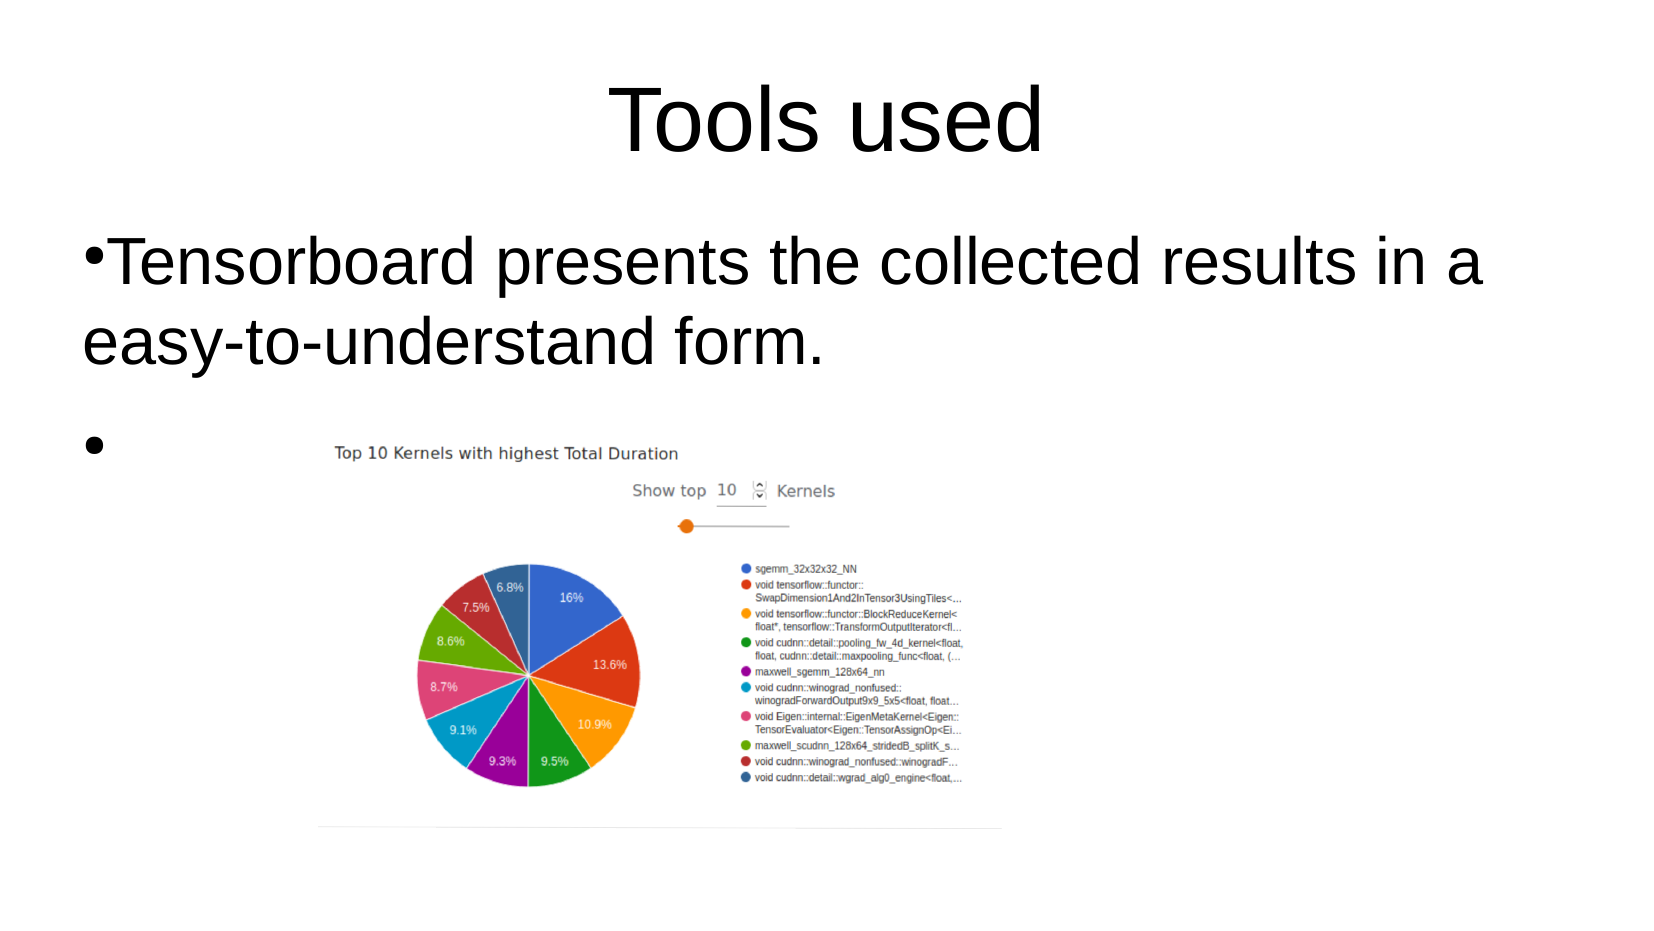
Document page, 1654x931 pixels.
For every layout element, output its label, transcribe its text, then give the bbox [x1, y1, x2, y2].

list Tensorboard presents the collected results in a easy-to-understand form. [82, 217, 1571, 758]
title Tools used [82, 37, 1571, 193]
picture [317, 415, 1003, 829]
